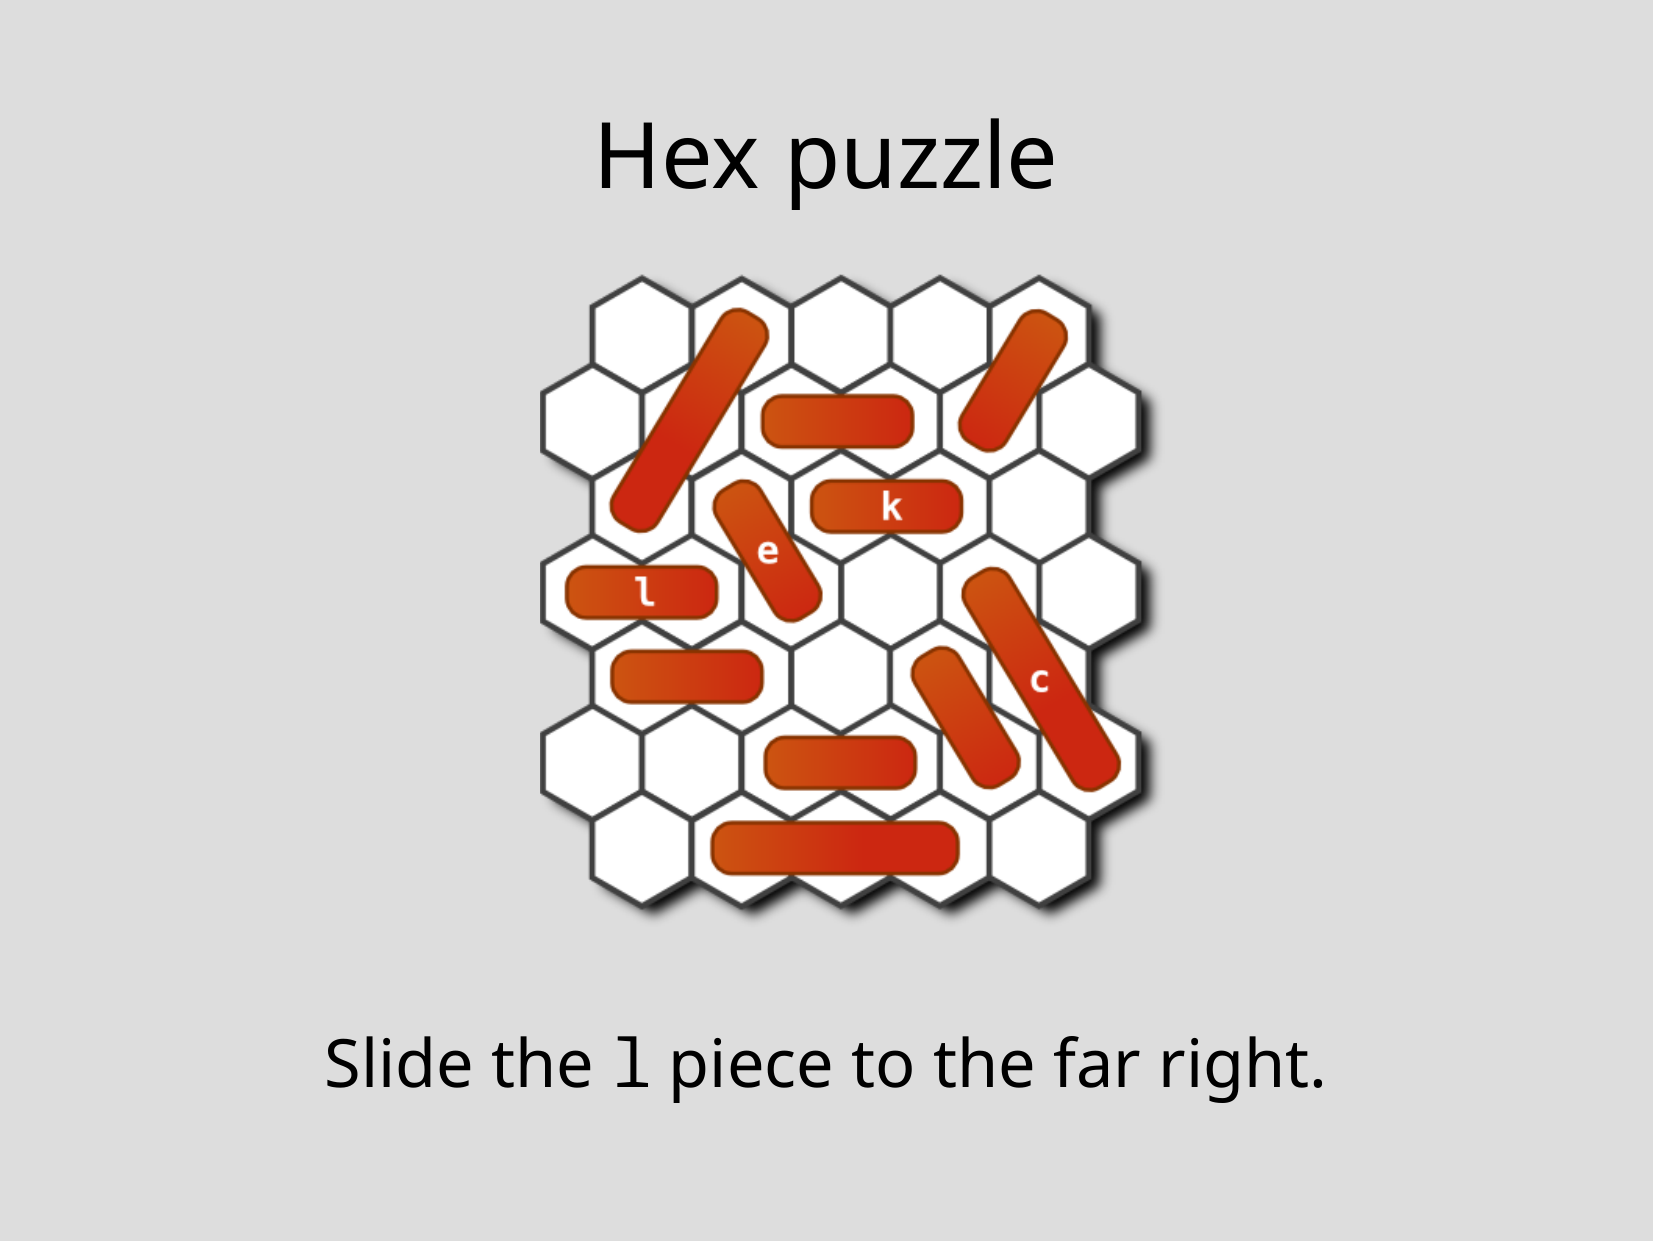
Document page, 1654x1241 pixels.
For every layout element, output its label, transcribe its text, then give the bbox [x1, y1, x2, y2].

subtitle Slide the l piece to the far right. [82, 1006, 1571, 1116]
title Hex puzzle [82, 49, 1571, 257]
picture [540, 272, 1165, 931]
